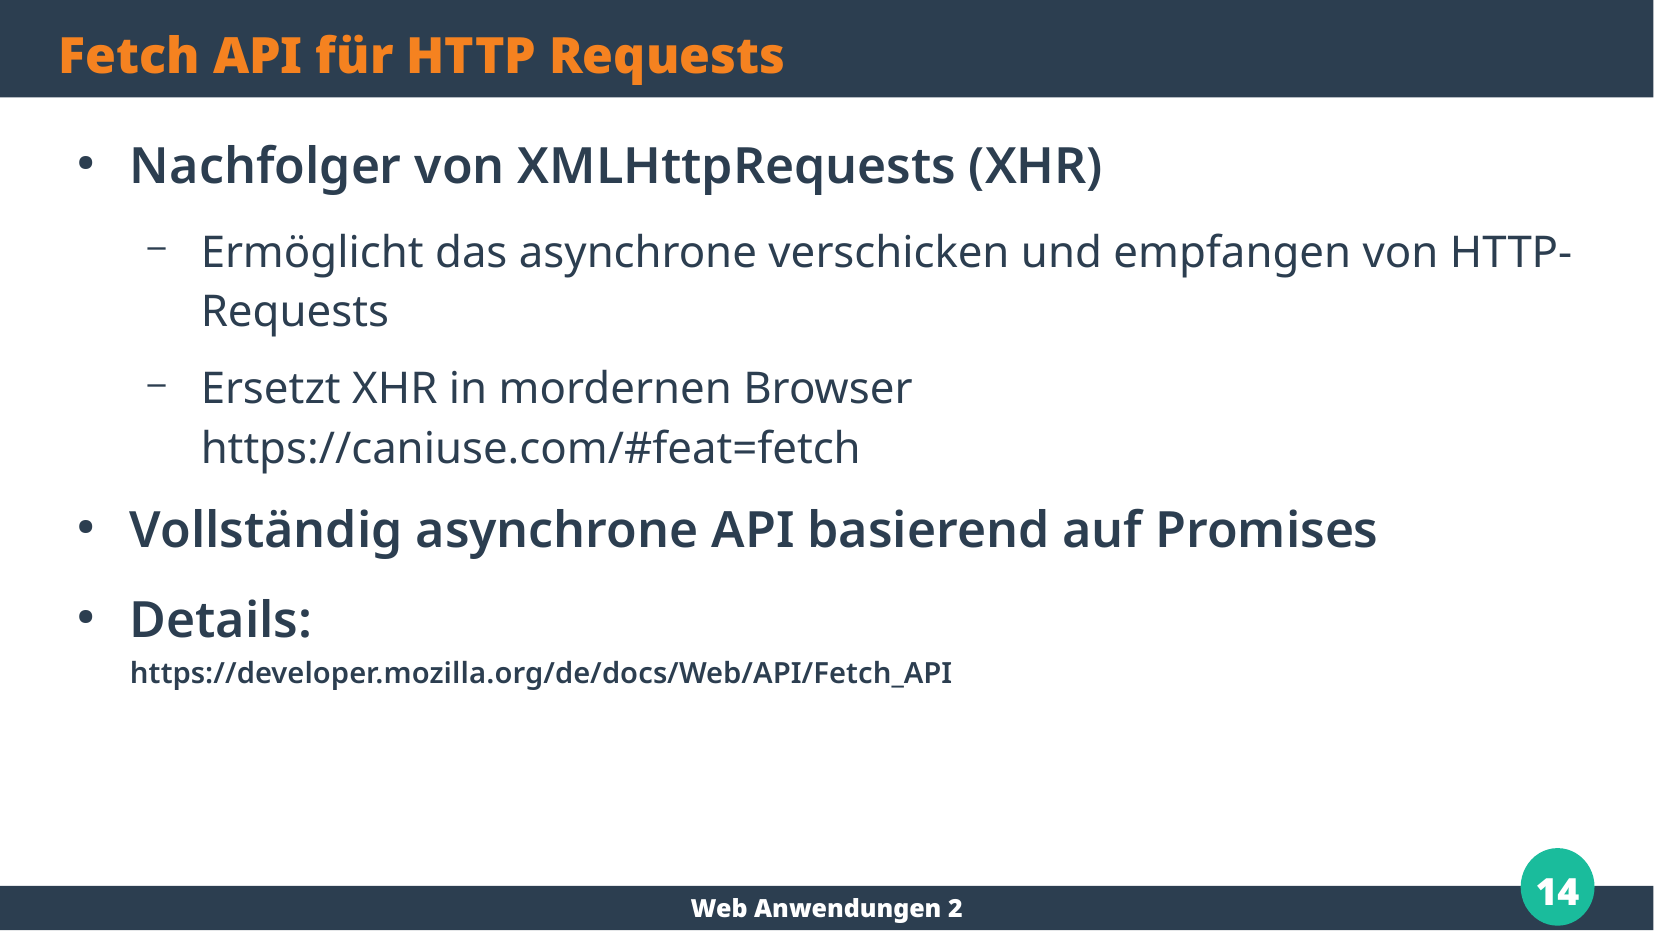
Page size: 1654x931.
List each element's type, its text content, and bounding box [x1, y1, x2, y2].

title Fetch API für HTTP Requests [59, 8, 1595, 89]
list Nachfolger von XMLHttpRequests (XHR) Ermöglicht das asynchrone verschicken und empfangen von HTTP-Requests Ersetzt XHR in mordernen Browser https://caniuse.com/#feat=fetch Vollständig asynchrone API basierend auf Promises Details: https://developer.mozilla.org/de/docs/Web/API/Fetch_API [59, 129, 1595, 864]
